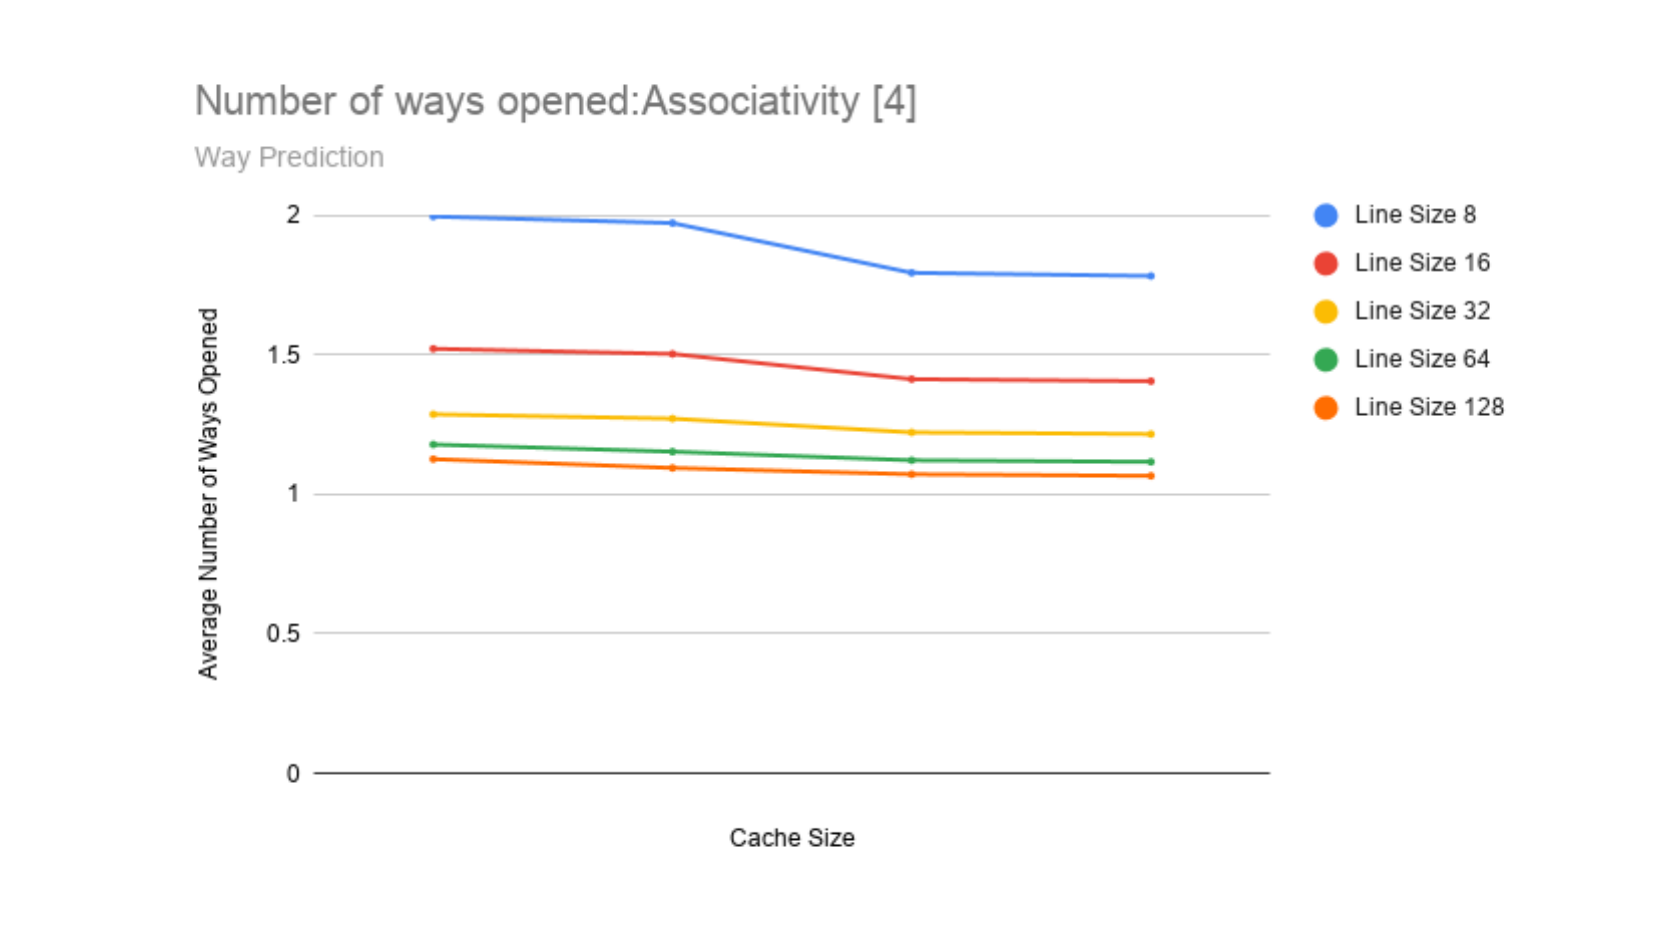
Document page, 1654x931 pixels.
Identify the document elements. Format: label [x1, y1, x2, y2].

picture [153, 35, 1548, 895]
